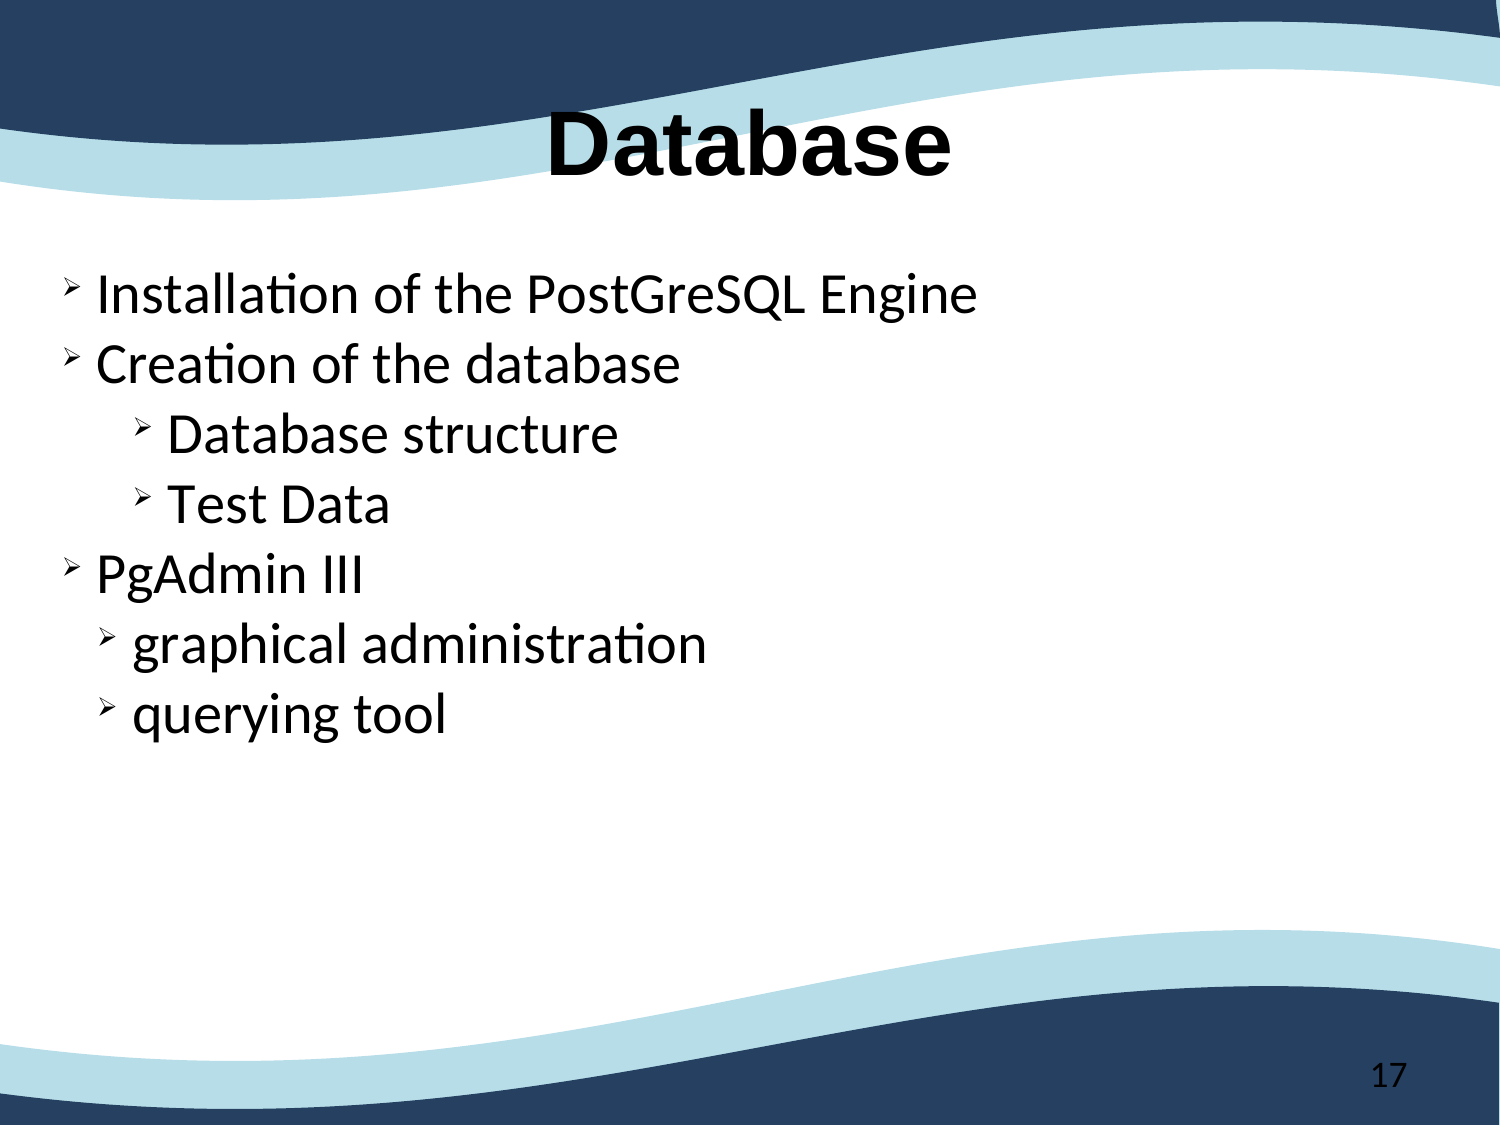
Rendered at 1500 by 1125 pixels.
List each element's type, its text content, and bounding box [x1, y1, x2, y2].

list [41, 267, 1447, 989]
text_box Installation of the PostGreSQL Engine Creation of the database Database structure Test Data PgAdmin III graphical administration querying tool [47, 247, 1429, 848]
title Database [74, 21, 1425, 247]
